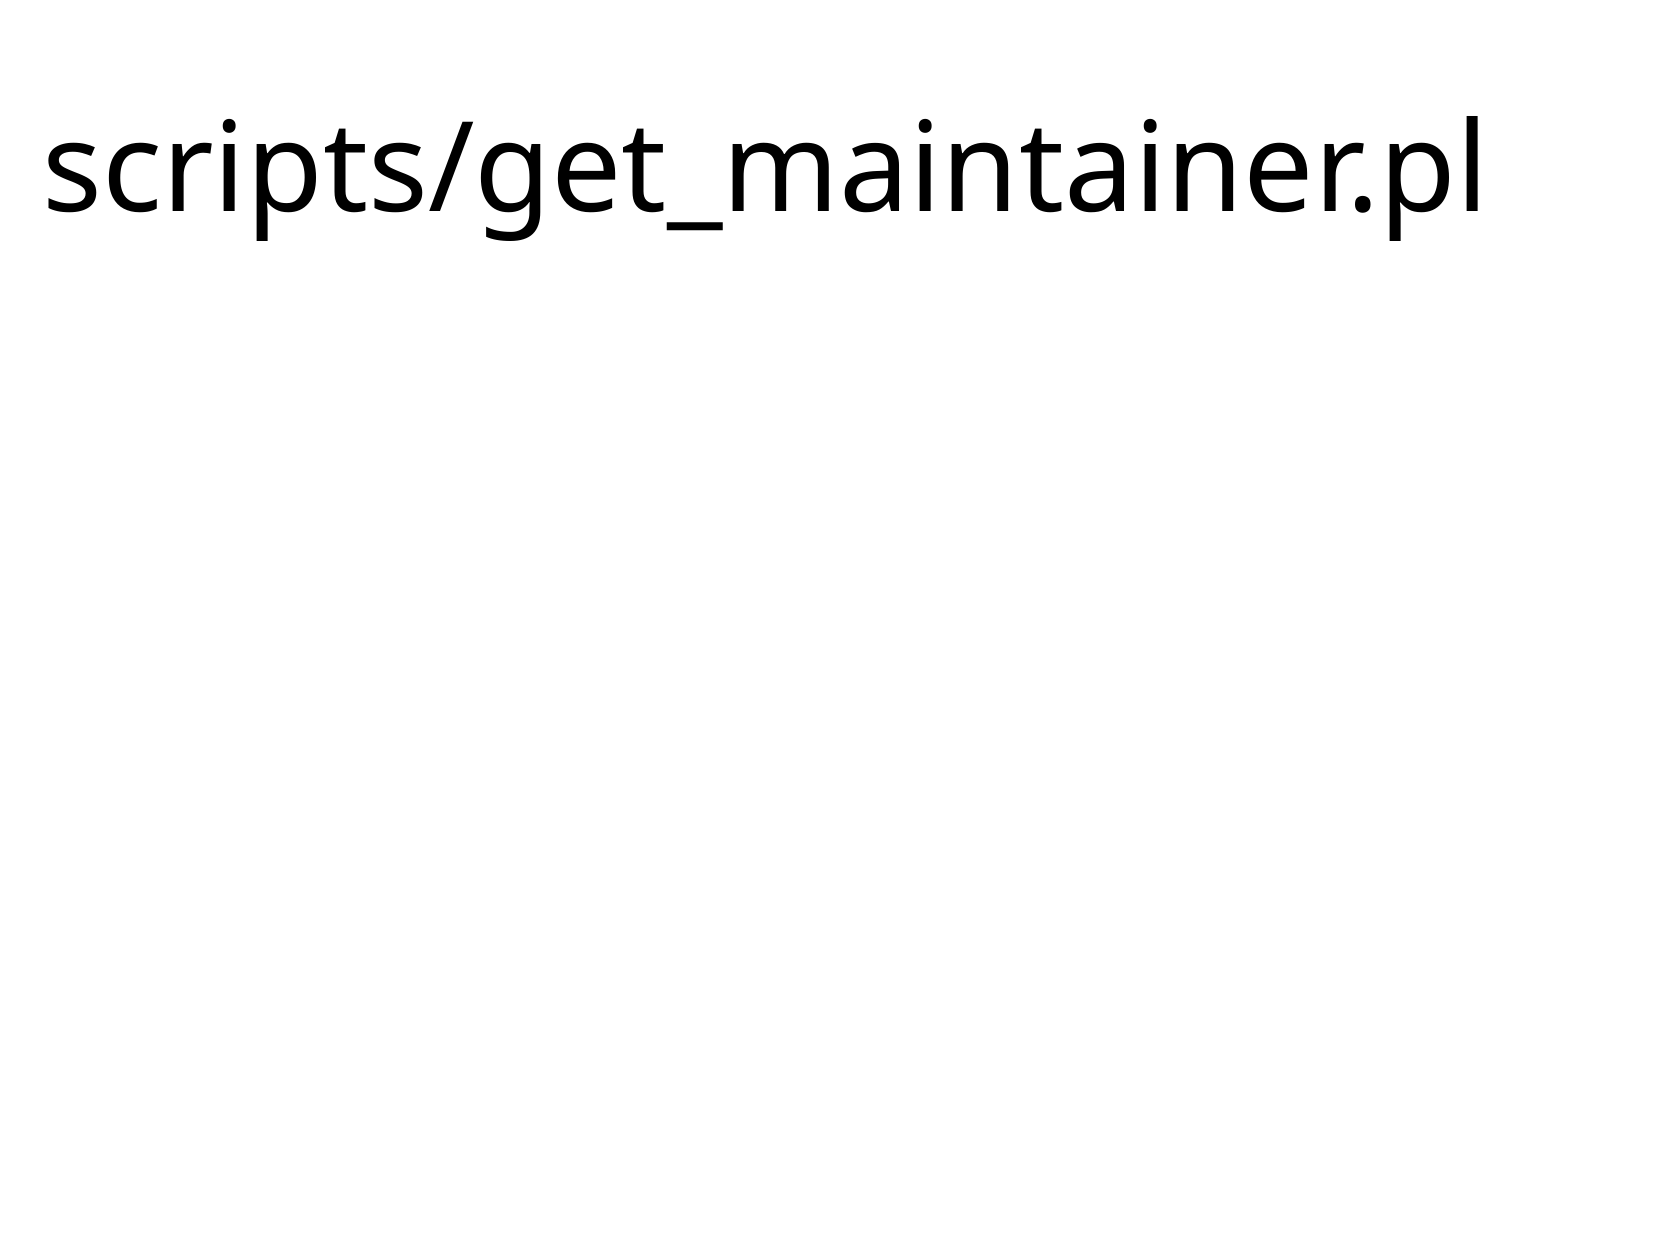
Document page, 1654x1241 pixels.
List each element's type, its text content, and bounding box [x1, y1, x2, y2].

text_box scripts/get_maintainer.pl [27, 69, 1618, 236]
